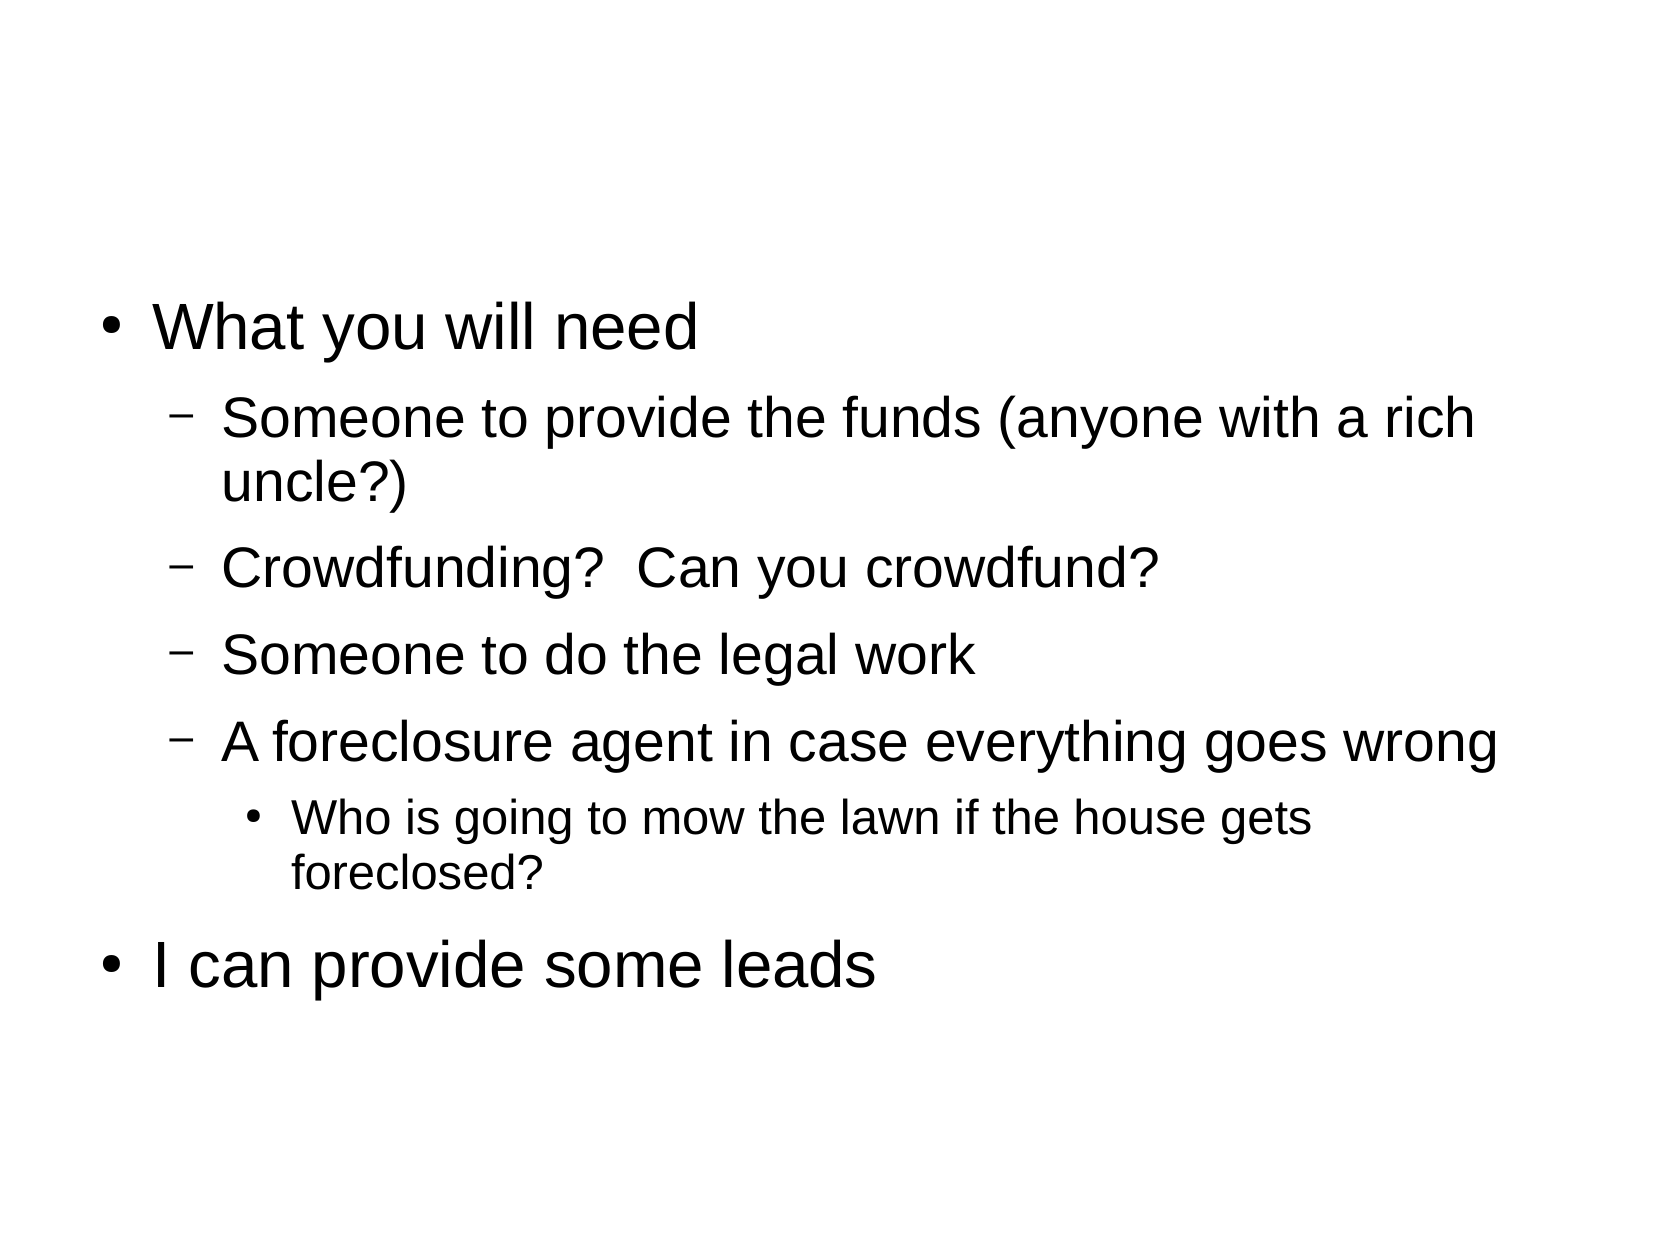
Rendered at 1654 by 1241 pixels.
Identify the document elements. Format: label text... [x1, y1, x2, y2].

list What you will need Someone to provide the funds (anyone with a rich uncle?) Crowdfunding? Can you crowdfund? Someone to do the legal work A foreclosure agent in case everything goes wrong Who is going to mow the lawn if the house gets foreclosed? I can provide some leads [82, 290, 1571, 1010]
